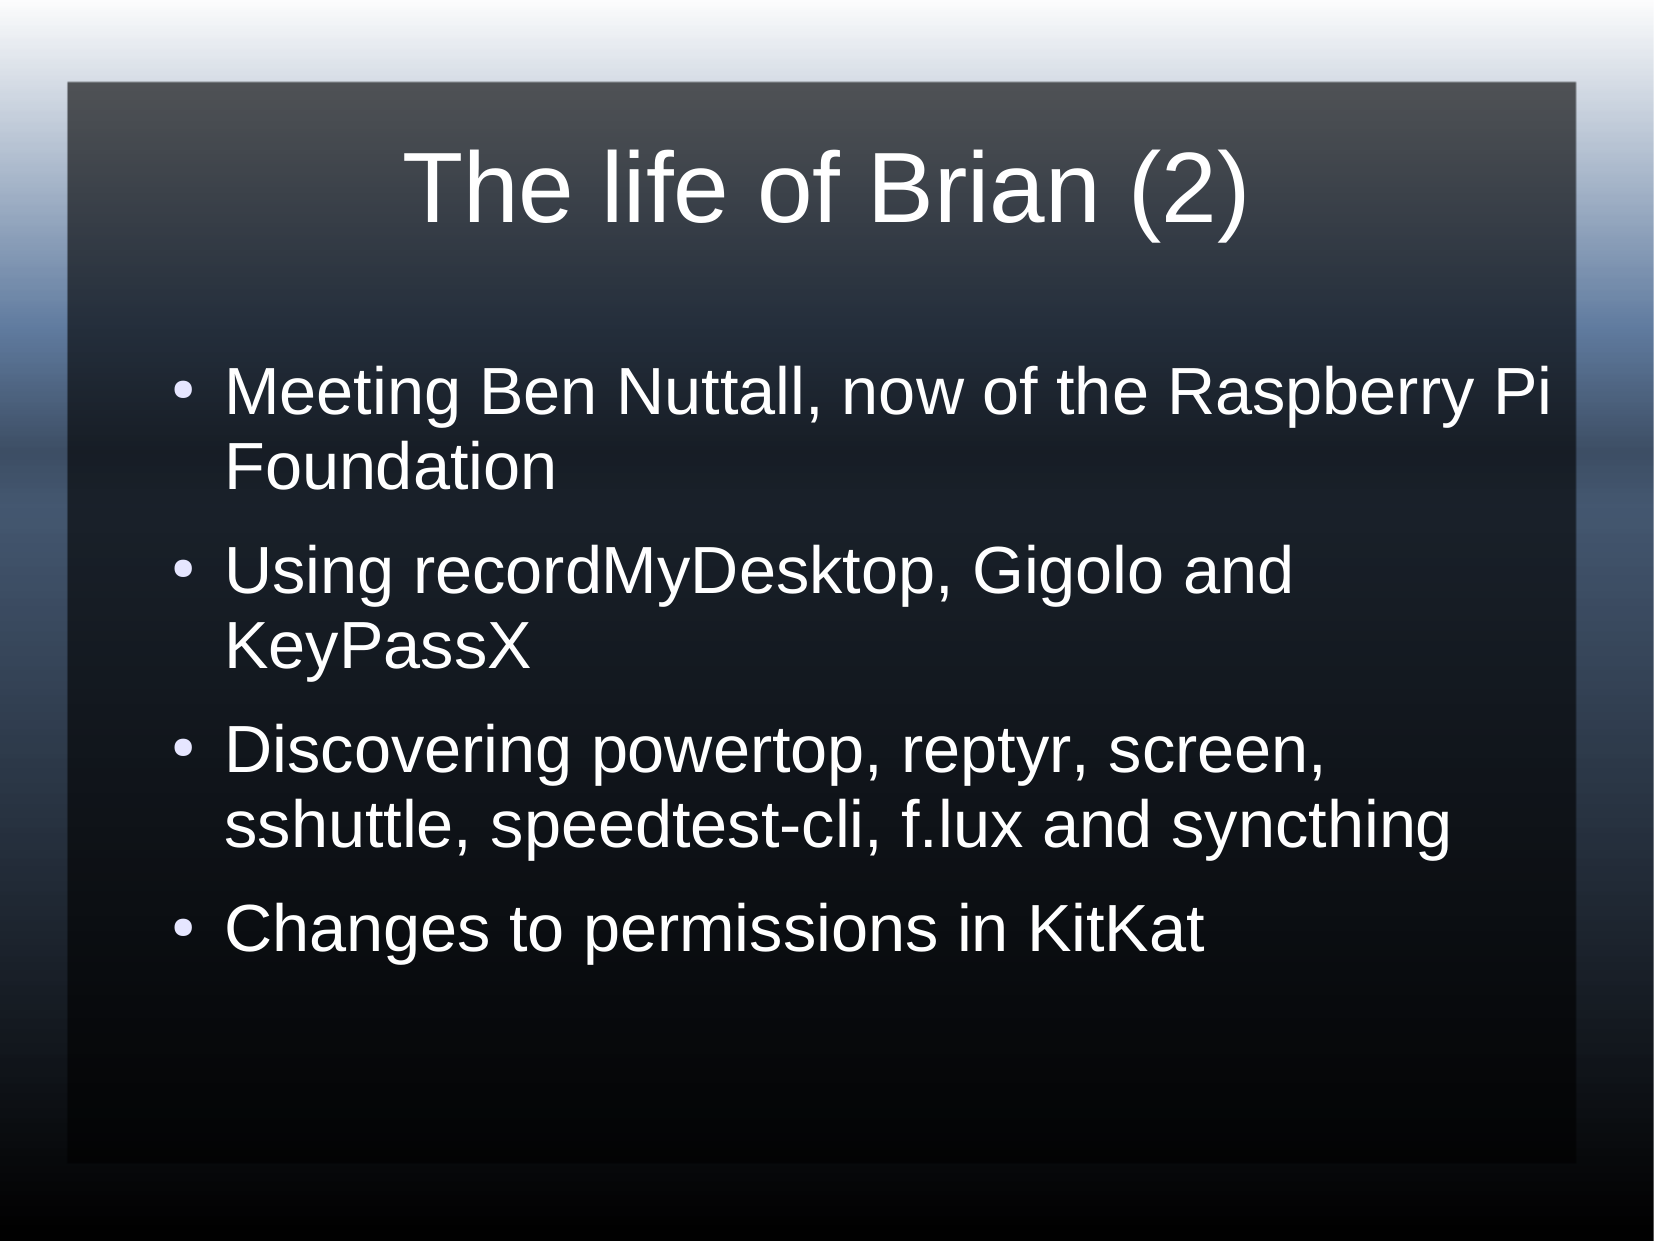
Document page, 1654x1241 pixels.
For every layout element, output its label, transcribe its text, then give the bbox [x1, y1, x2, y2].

list Meeting Ben Nuttall, now of the Raspberry Pi Foundation Using recordMyDesktop, Gigolo and KeyPassX Discovering powertop, reptyr, screen, sshuttle, speedtest-cli, f.lux and syncthing Changes to permissions in KitKat [82, 354, 1571, 1114]
title The life of Brian (2) [82, 84, 1571, 292]
picture [0, 0, 1654, 1241]
